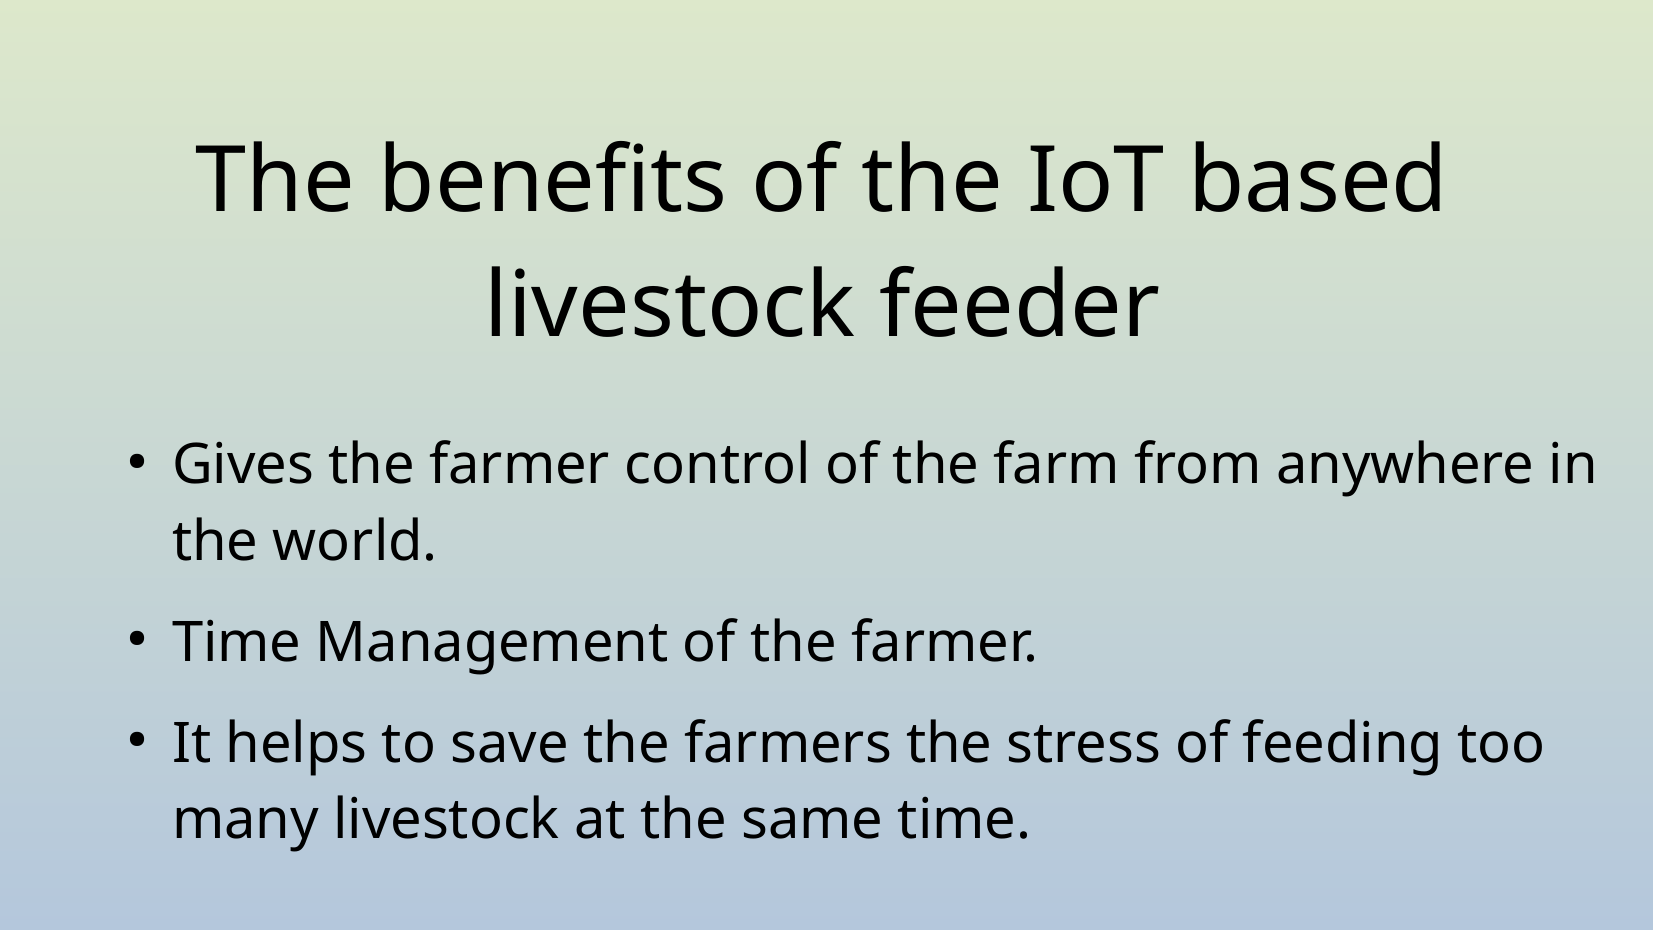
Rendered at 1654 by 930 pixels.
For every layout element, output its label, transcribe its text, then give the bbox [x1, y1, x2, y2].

list Gives the farmer control of the farm from anywhere in the world. Time Management of the farmer. It helps to save the farmers the stress of feeding too many livestock at the same time. [112, 323, 1601, 863]
title The benefits of the IoT based livestock feeder [112, 14, 1533, 323]
